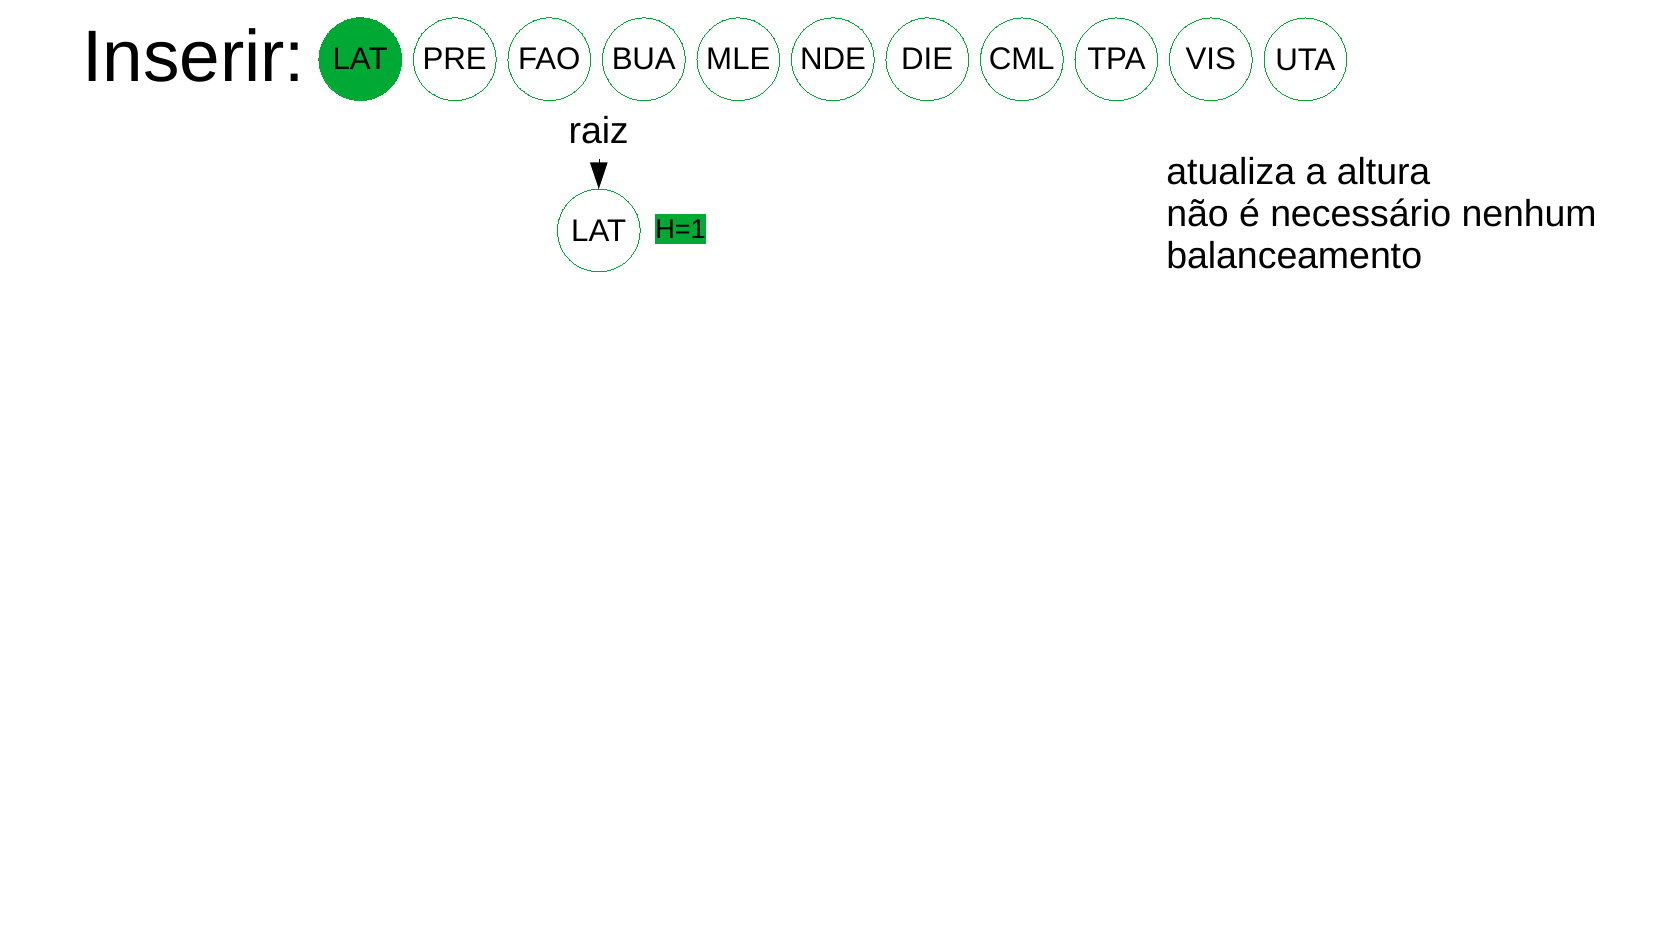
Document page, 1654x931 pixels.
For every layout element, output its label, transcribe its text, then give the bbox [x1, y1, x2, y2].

text_box H=1 [640, 206, 721, 252]
title Inserir: [82, 0, 319, 134]
text_box LAT [318, 17, 402, 101]
text_box atualiza a altura não é necessário nenhum balanceamento [1151, 142, 1612, 284]
text_box PRE [413, 17, 497, 101]
text_box UTA [1264, 17, 1347, 101]
text_box FAO [507, 17, 591, 101]
text_box DIE [885, 17, 969, 101]
text_box CML [980, 17, 1064, 101]
text_box NDE [791, 17, 875, 101]
text_box VIS [1169, 17, 1253, 101]
text_box MLE [696, 17, 780, 101]
text_box TPA [1074, 17, 1158, 101]
text_box raiz [553, 102, 644, 160]
text_box BUA [602, 17, 686, 101]
text_box LAT [557, 189, 640, 272]
